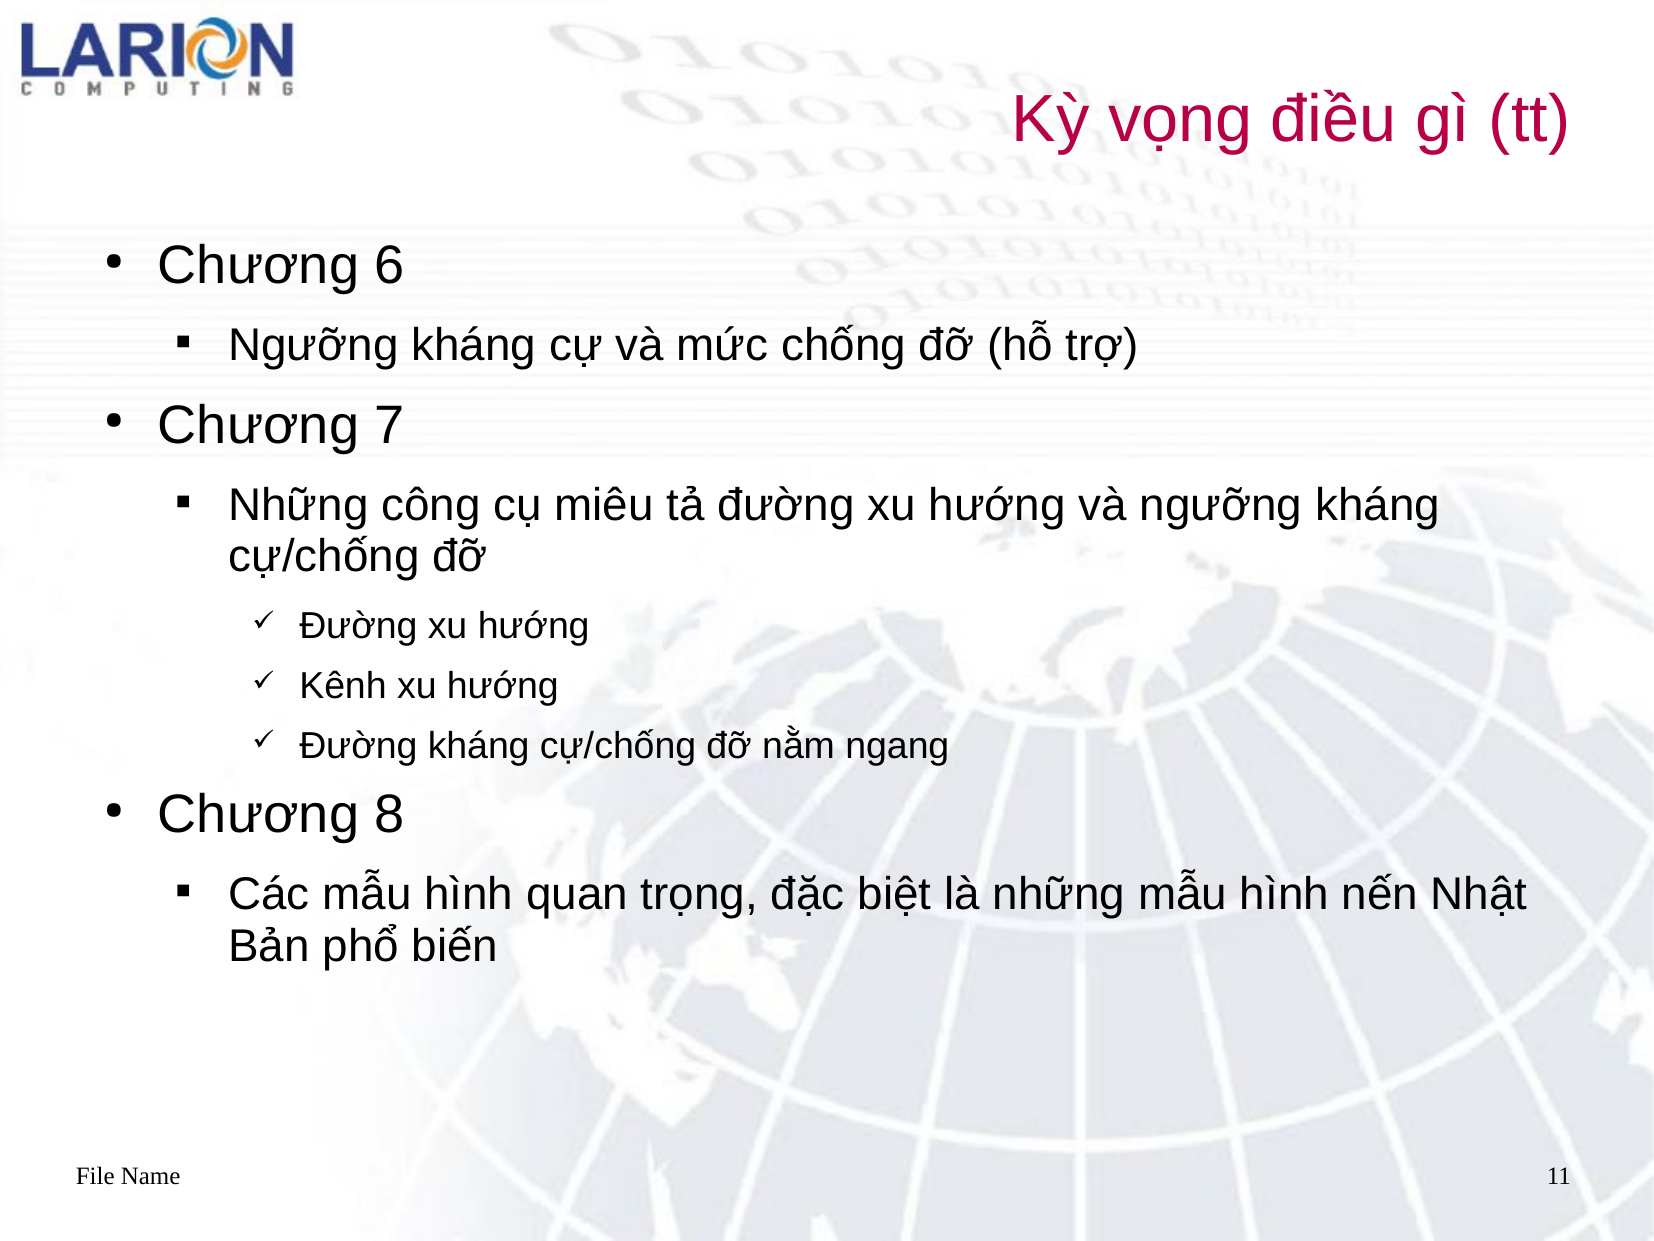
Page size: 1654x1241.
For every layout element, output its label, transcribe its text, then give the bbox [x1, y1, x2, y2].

title Kỳ vọng điều gì (tt) [300, 49, 1571, 188]
list Chương 6 Ngưỡng kháng cự và mức chống đỡ (hỗ trợ) Chương 7 Những công cụ miêu tả đường xu hướng và ngưỡng kháng cự/chống đỡ Đường xu hướng Kênh xu hướng Đường kháng cự/chống đỡ nằm ngang Chương 8 Các mẫu hình quan trọng, đặc biệt là những mẫu hình nến Nhật Bản phổ biến [86, 234, 1576, 1039]
picture [0, 0, 1654, 1241]
